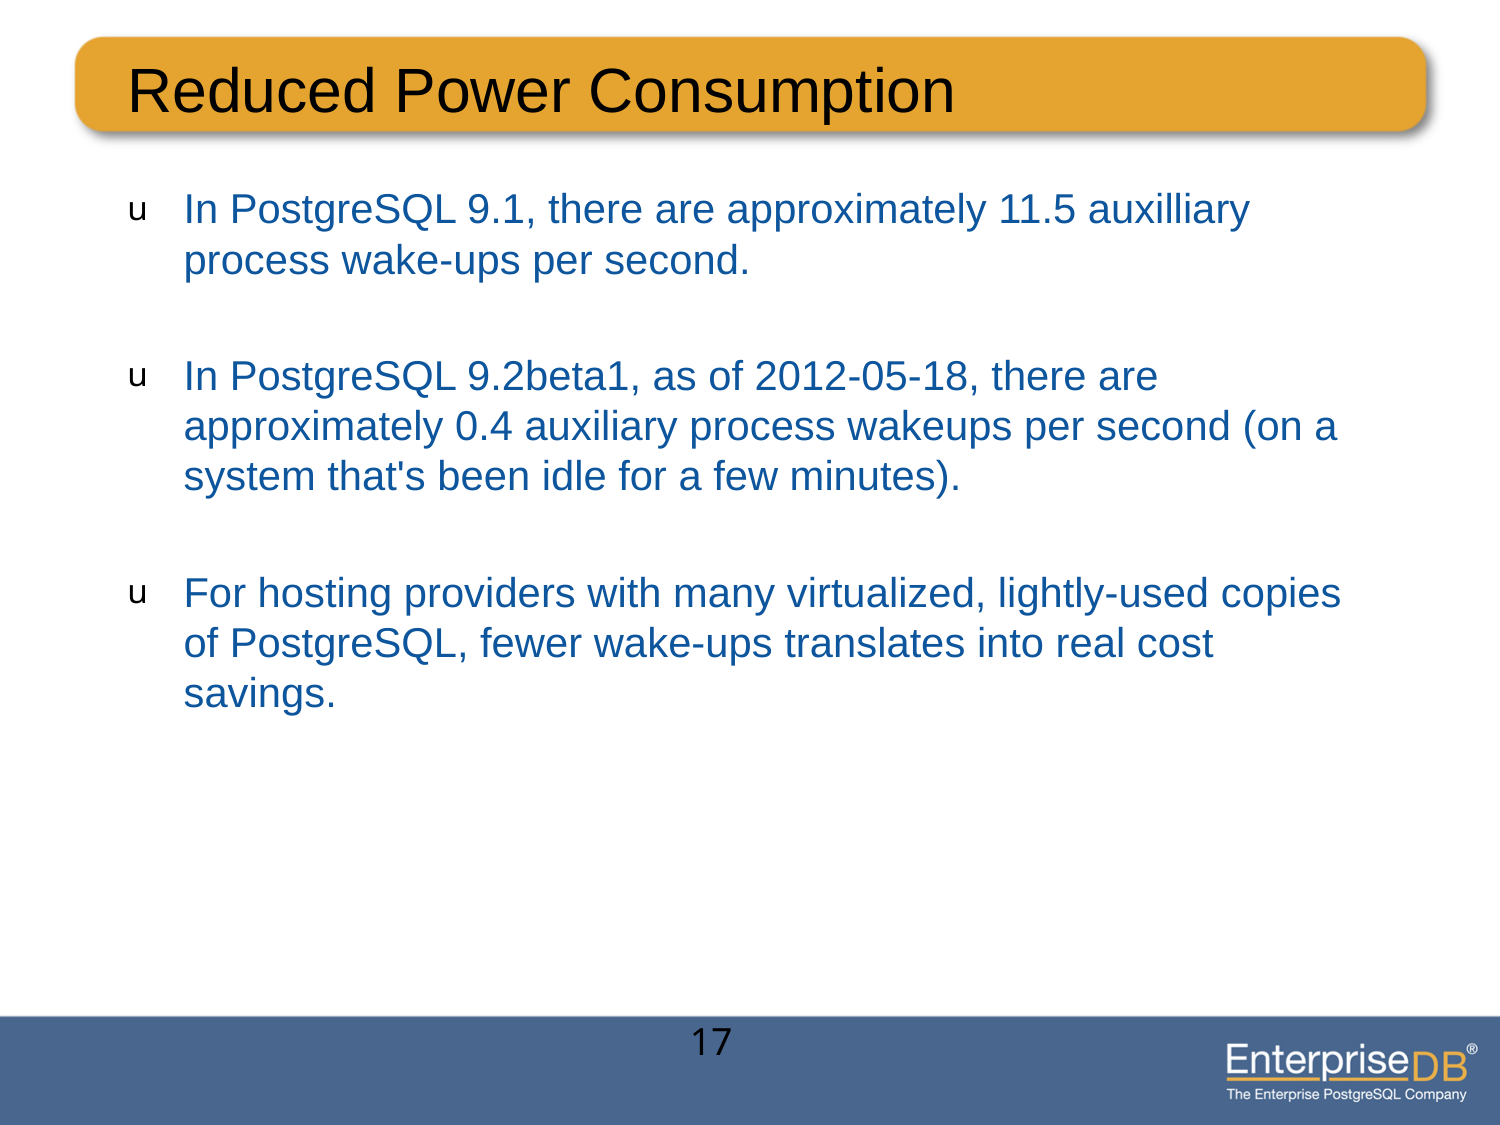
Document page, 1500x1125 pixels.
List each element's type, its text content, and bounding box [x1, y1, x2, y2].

slide_number <number> [675, 1010, 825, 1125]
list In PostgreSQL 9.1, there are approximately 11.5 auxilliary process wake-ups per second. In PostgreSQL 9.2beta1, as of 2012-05-18, there are approximately 0.4 auxiliary process wakeups per second (on a system that's been idle for a few minutes). For hosting providers with many virtualized, lightly-used copies of PostgreSQL, fewer wake-ups translates into real cost savings. [112, 174, 1388, 963]
picture [0, 0, 1500, 1125]
title Reduced Power Consumption [112, 37, 1388, 138]
